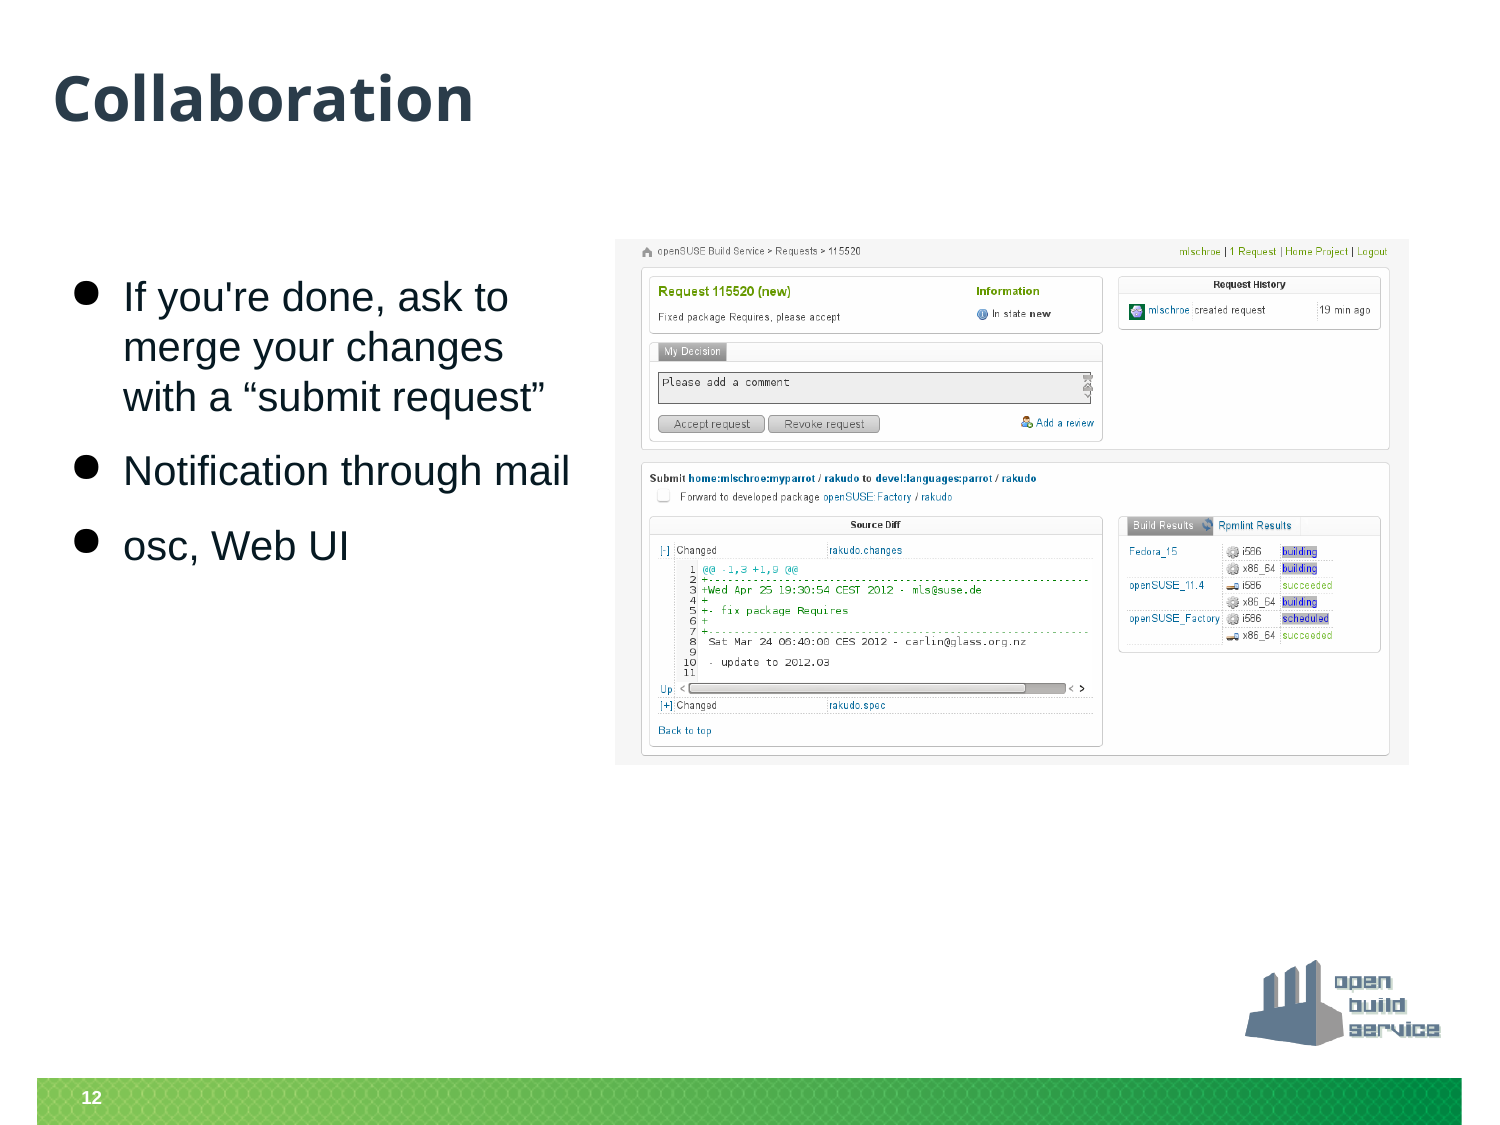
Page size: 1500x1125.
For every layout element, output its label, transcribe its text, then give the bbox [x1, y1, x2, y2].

list If you're done, ask to merge your changes with a “submit request” Notification through mail osc, Web UI [37, 262, 1388, 1005]
picture [37, 1078, 1462, 1125]
title Collaboration [37, 51, 1388, 209]
picture [1245, 960, 1441, 1046]
picture [615, 239, 1409, 766]
